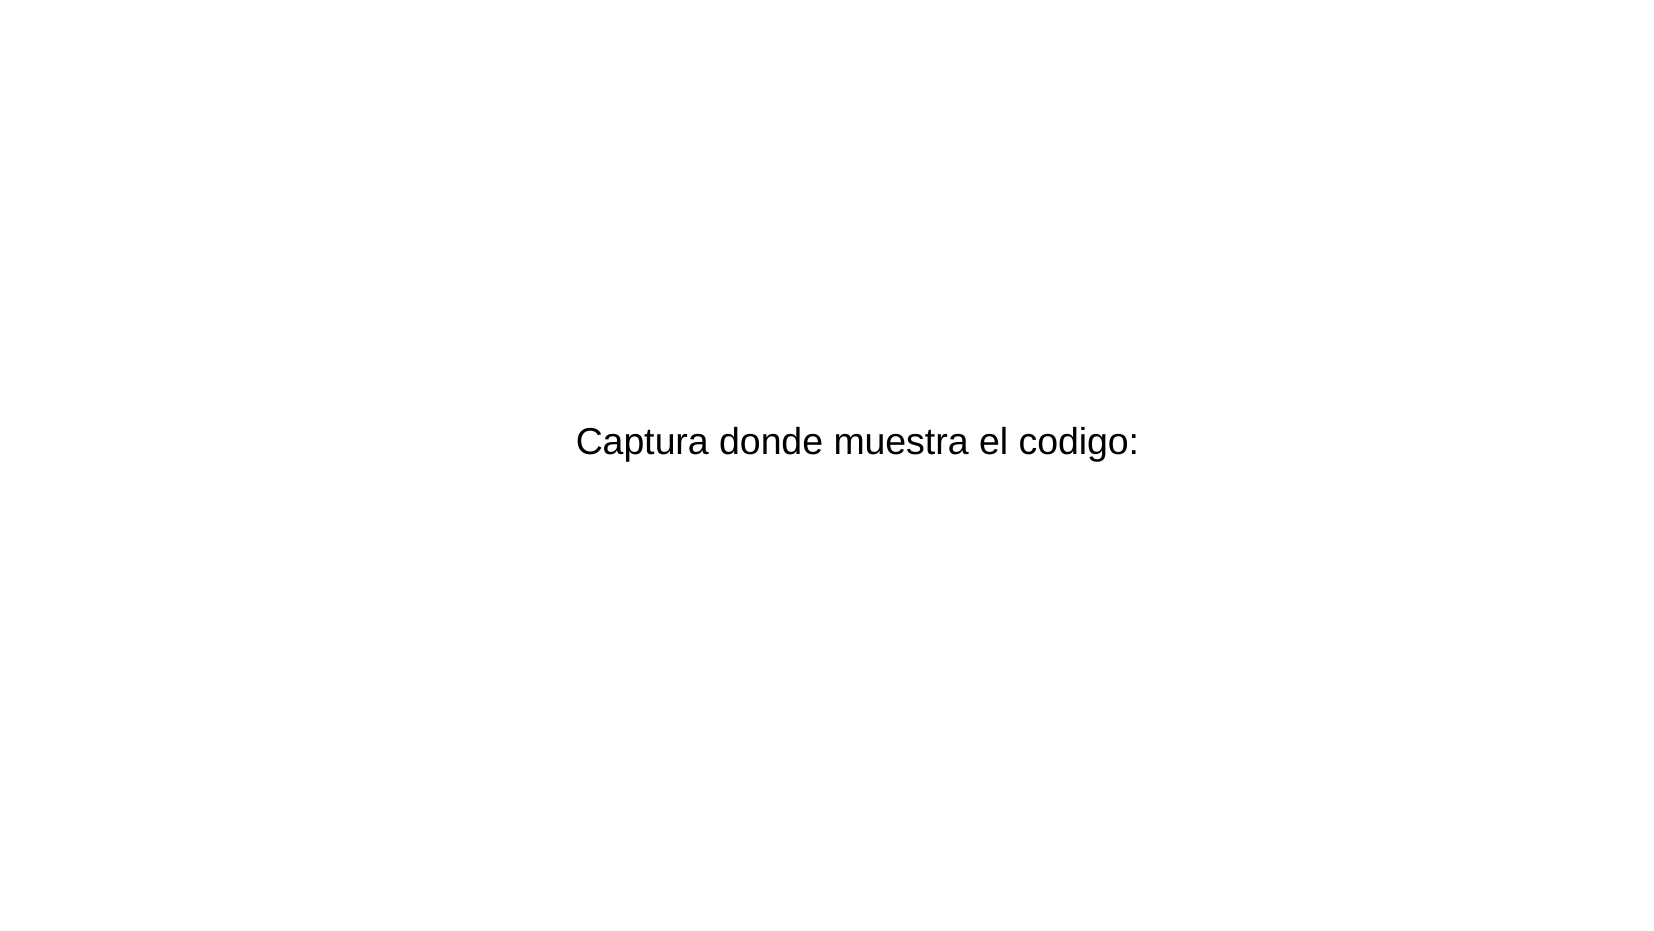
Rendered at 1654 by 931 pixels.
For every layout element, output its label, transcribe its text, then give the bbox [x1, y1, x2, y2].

text_box Captura donde muestra el codigo: [561, 413, 1156, 471]
